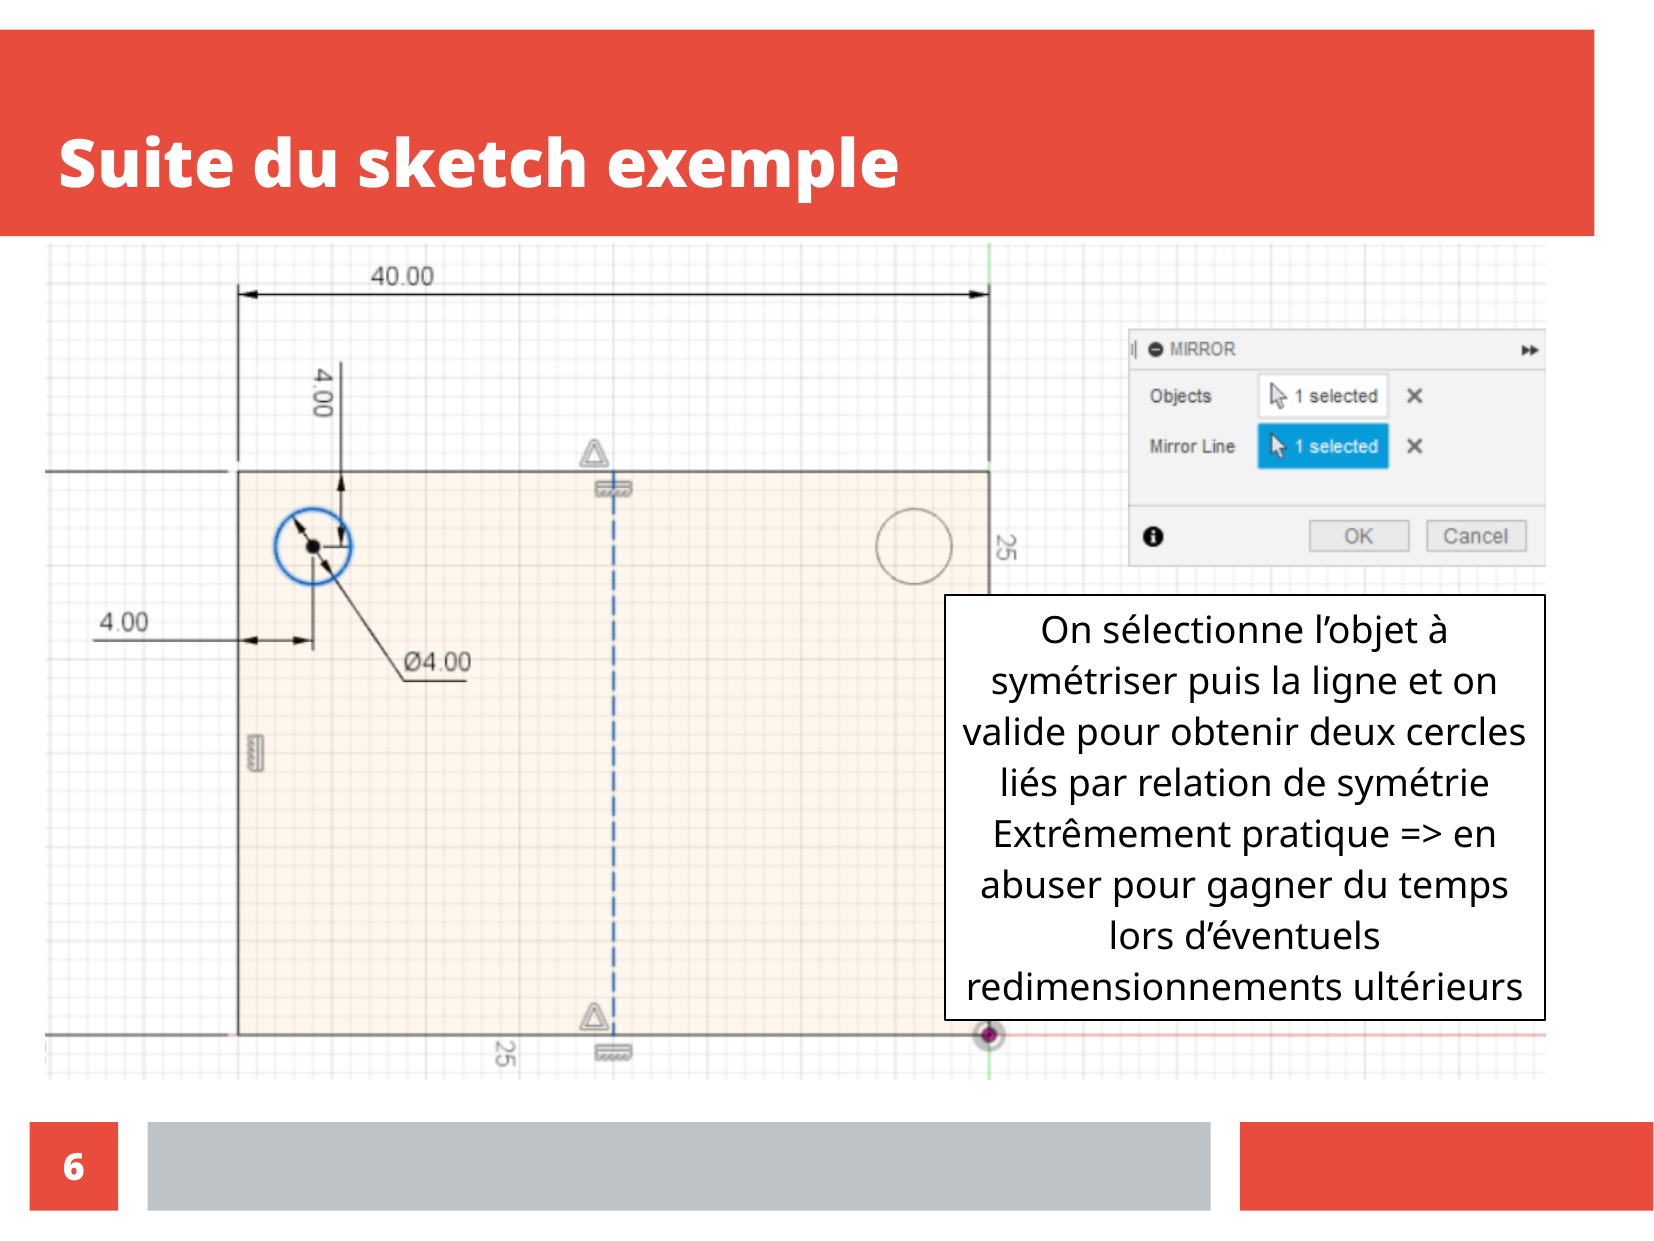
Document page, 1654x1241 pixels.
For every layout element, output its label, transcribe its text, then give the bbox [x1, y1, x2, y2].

text_box On sélectionne l’objet à symétriser puis la ligne et on valide pour obtenir deux cercles liés par relation de symétrie Extrêmement pratique => en abuser pour gagner du temps lors d’éventuels redimensionnements ultérieurs [945, 594, 1546, 991]
title Suite du sketch exemple [59, 59, 1595, 207]
picture [45, 243, 1546, 1081]
